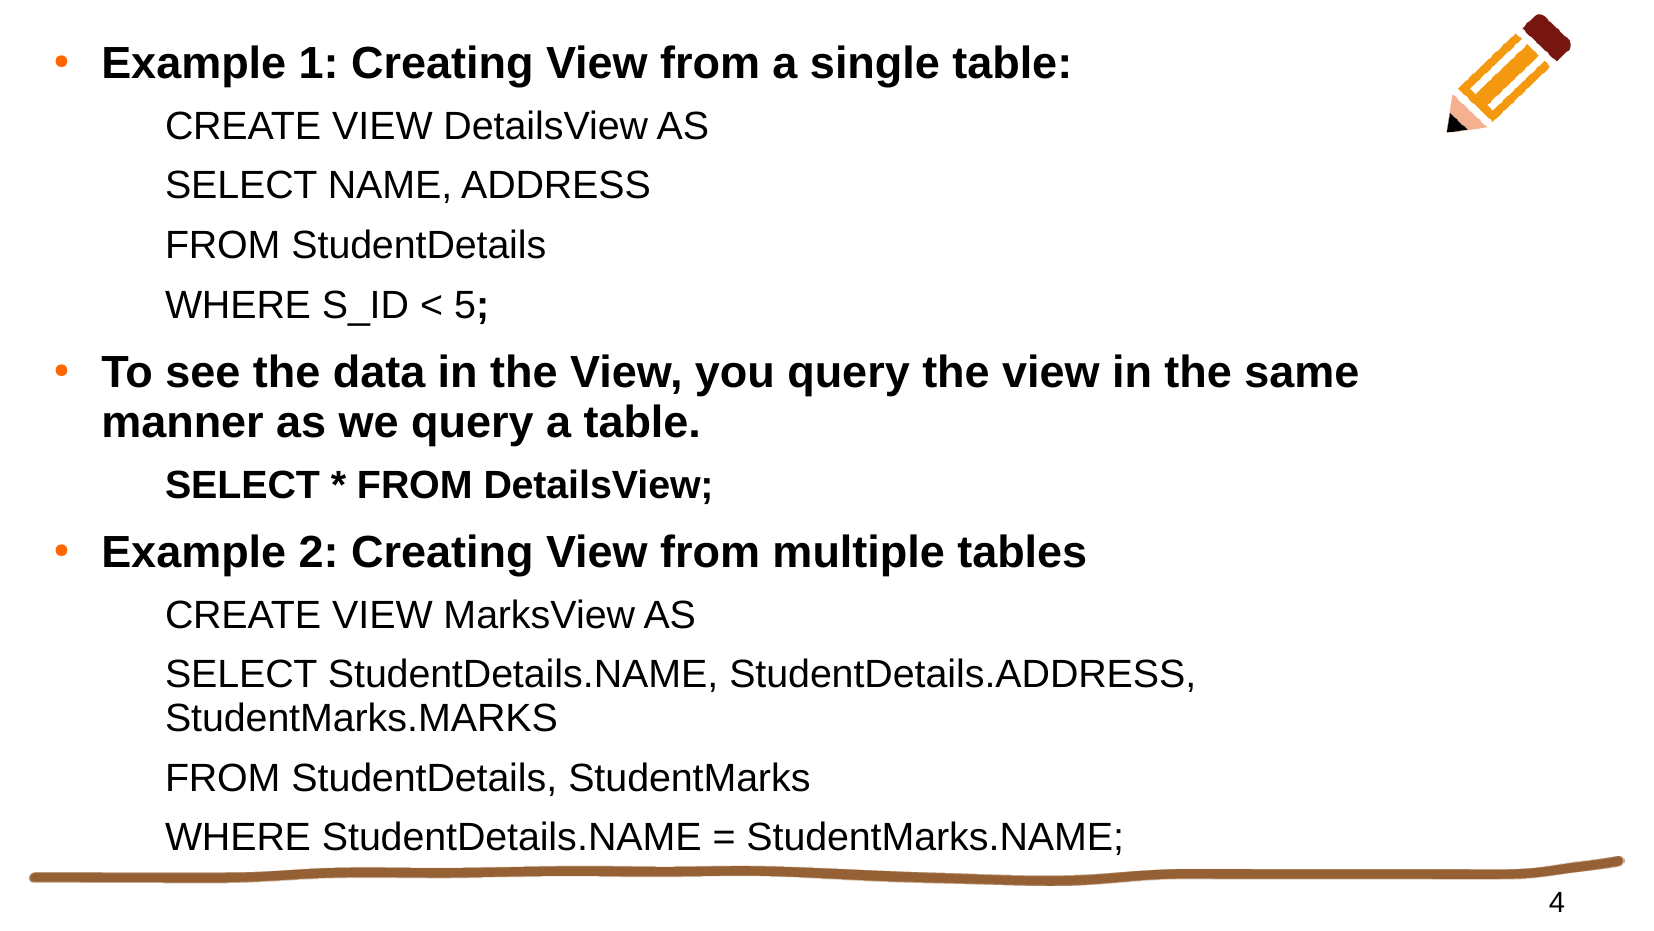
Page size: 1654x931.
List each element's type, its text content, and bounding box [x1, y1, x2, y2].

picture [1446, 14, 1571, 133]
list Example 1: Creating View from a single table: CREATE VIEW DetailsView AS SELECT NAME, ADDRESS FROM StudentDetails WHERE S_ID < 5; To see the data in the View, you query the view in the same manner as we query a table. SELECT * FROM DetailsView; Example 2: Creating View from multiple tables CREATE VIEW MarksView AS SELECT StudentDetails.NAME, StudentDetails.ADDRESS, StudentMarks.MARKS FROM StudentDetails, StudentMarks WHERE StudentDetails.NAME = StudentMarks.NAME; [37, 37, 1524, 863]
picture [29, 856, 1625, 886]
